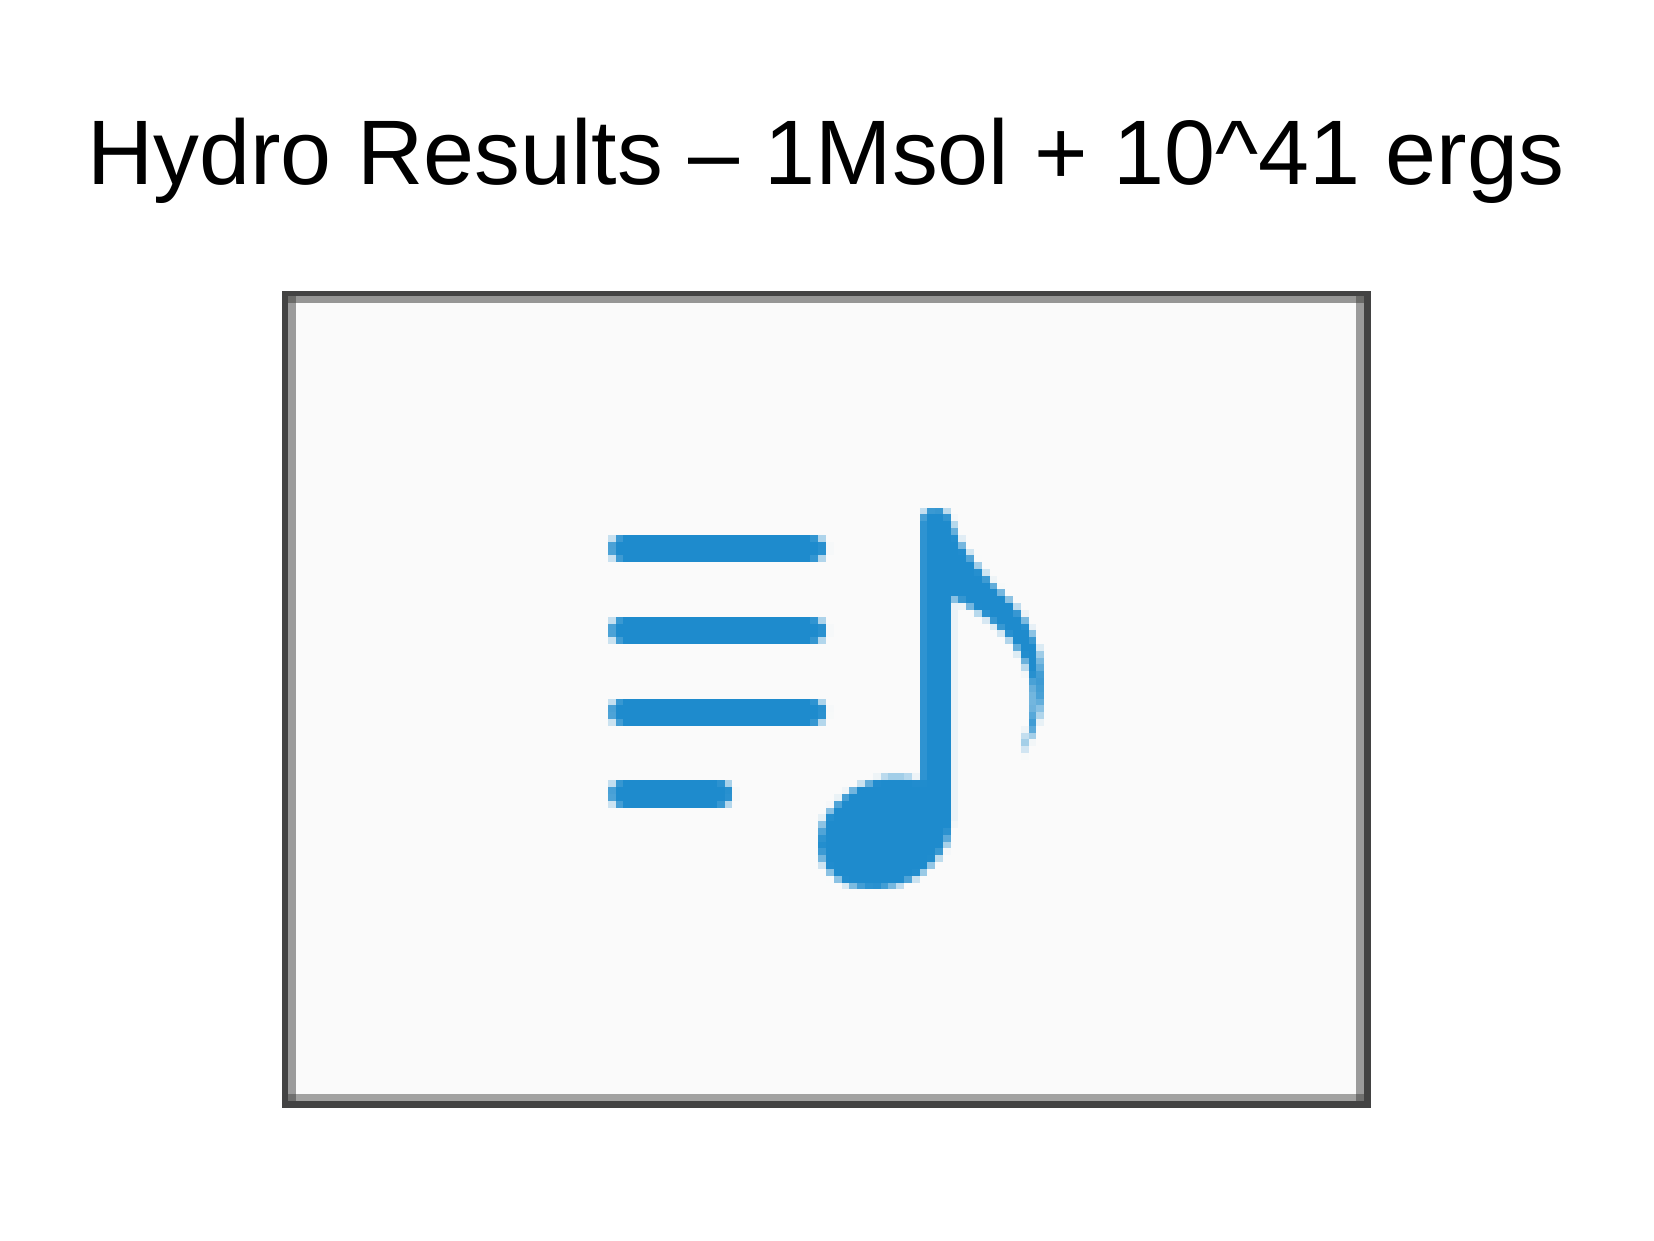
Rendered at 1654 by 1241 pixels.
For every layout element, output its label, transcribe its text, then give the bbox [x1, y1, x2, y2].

text_box [281, 290, 1373, 1109]
title Hydro Results – 1Msol + 10^41 ergs [82, 49, 1571, 257]
